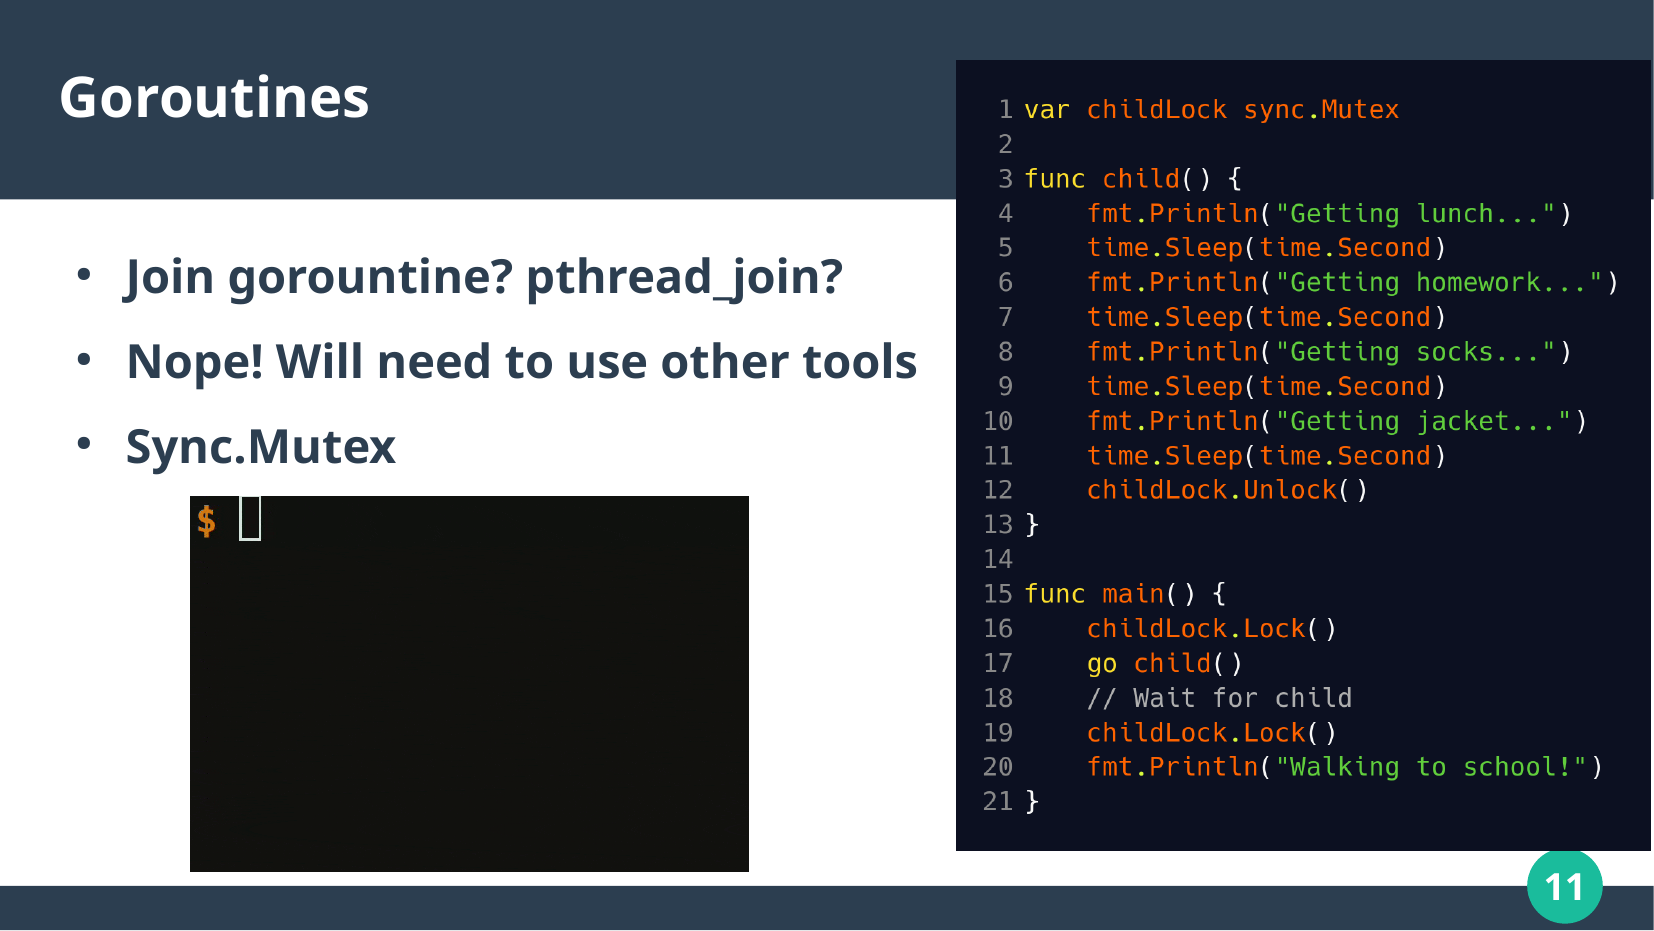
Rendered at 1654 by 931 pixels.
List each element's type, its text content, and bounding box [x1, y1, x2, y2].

picture [955, 60, 1651, 851]
list Join gorountine? pthread_join? Nope! Will need to use other tools Sync.Mutex [59, 243, 938, 526]
title Goroutines [59, 37, 1595, 155]
picture [190, 496, 749, 872]
